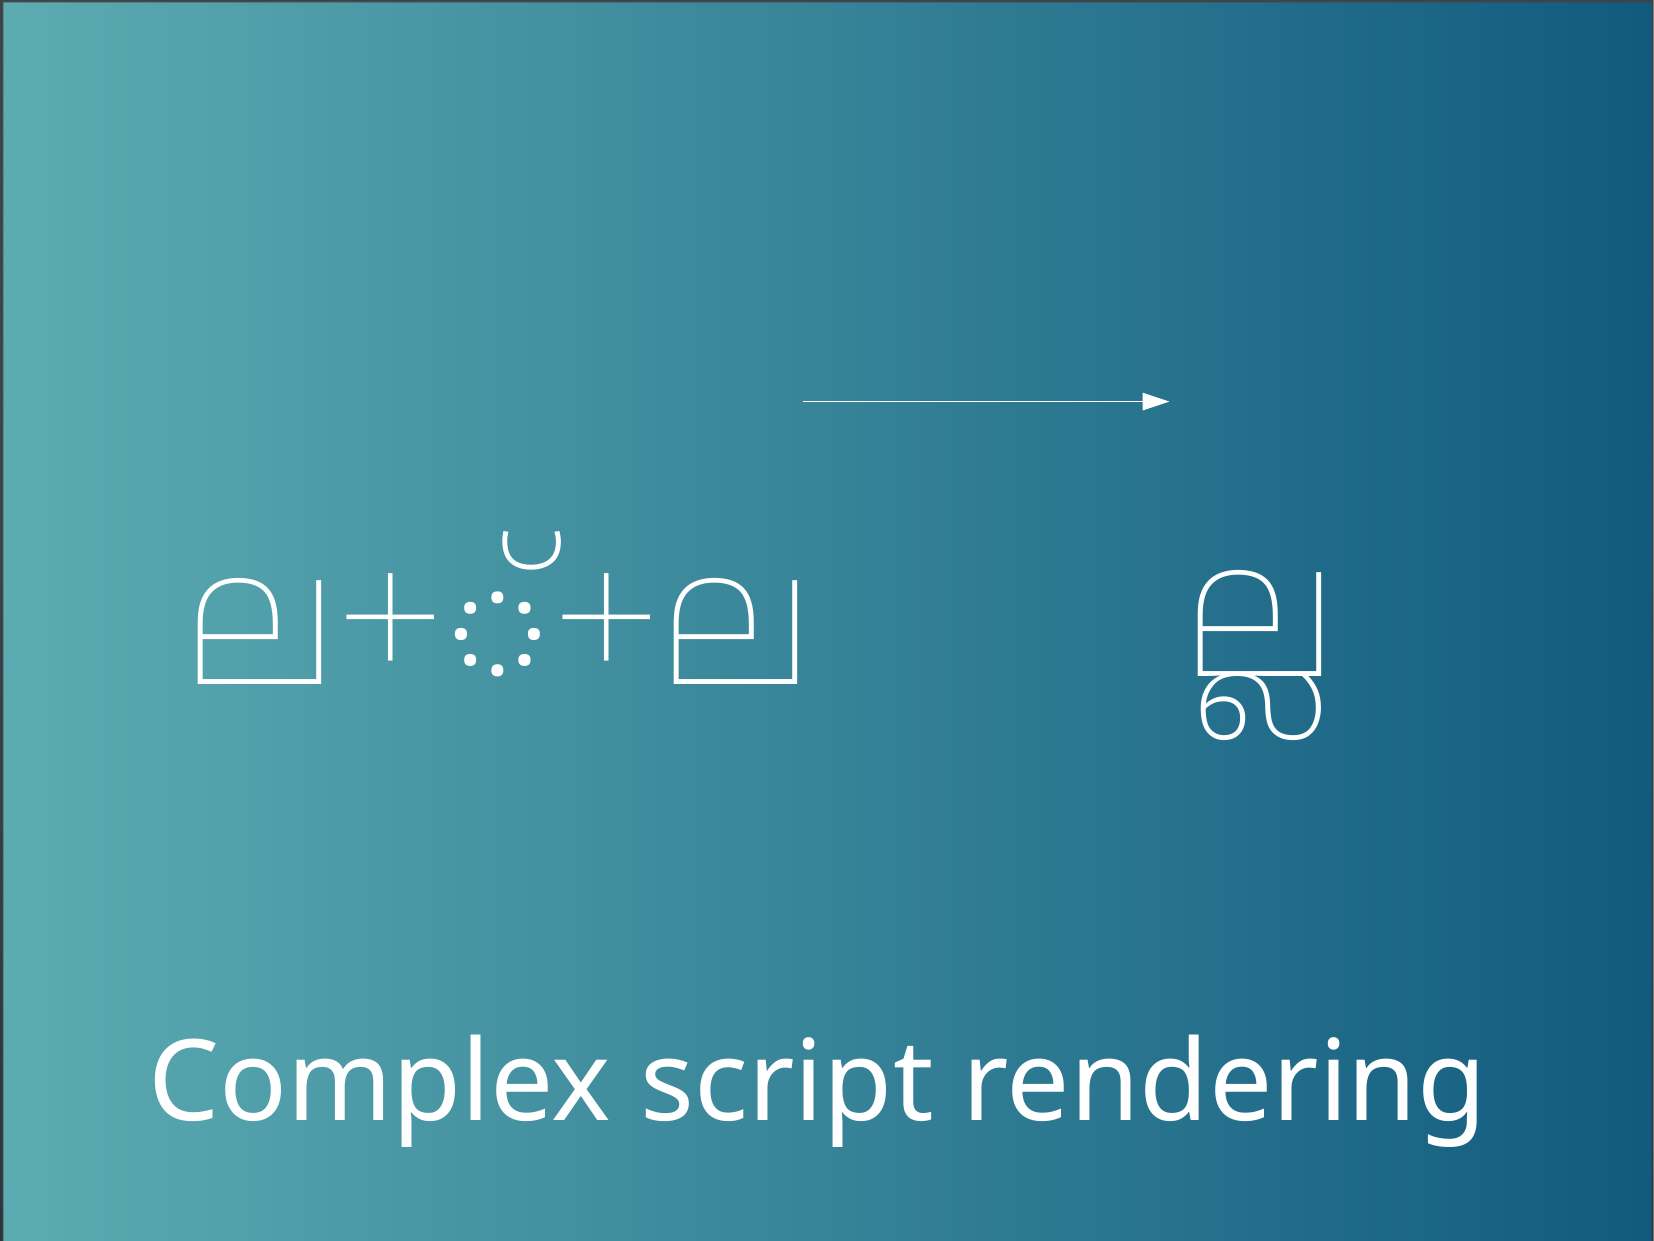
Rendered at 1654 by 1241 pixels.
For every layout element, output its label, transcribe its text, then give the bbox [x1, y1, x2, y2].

subtitle ല+്+ല [70, 28, 827, 784]
picture [0, 0, 1654, 1241]
text_box Complex script rendering [112, 826, 1524, 1174]
text_box ല്ല [909, 224, 1512, 571]
